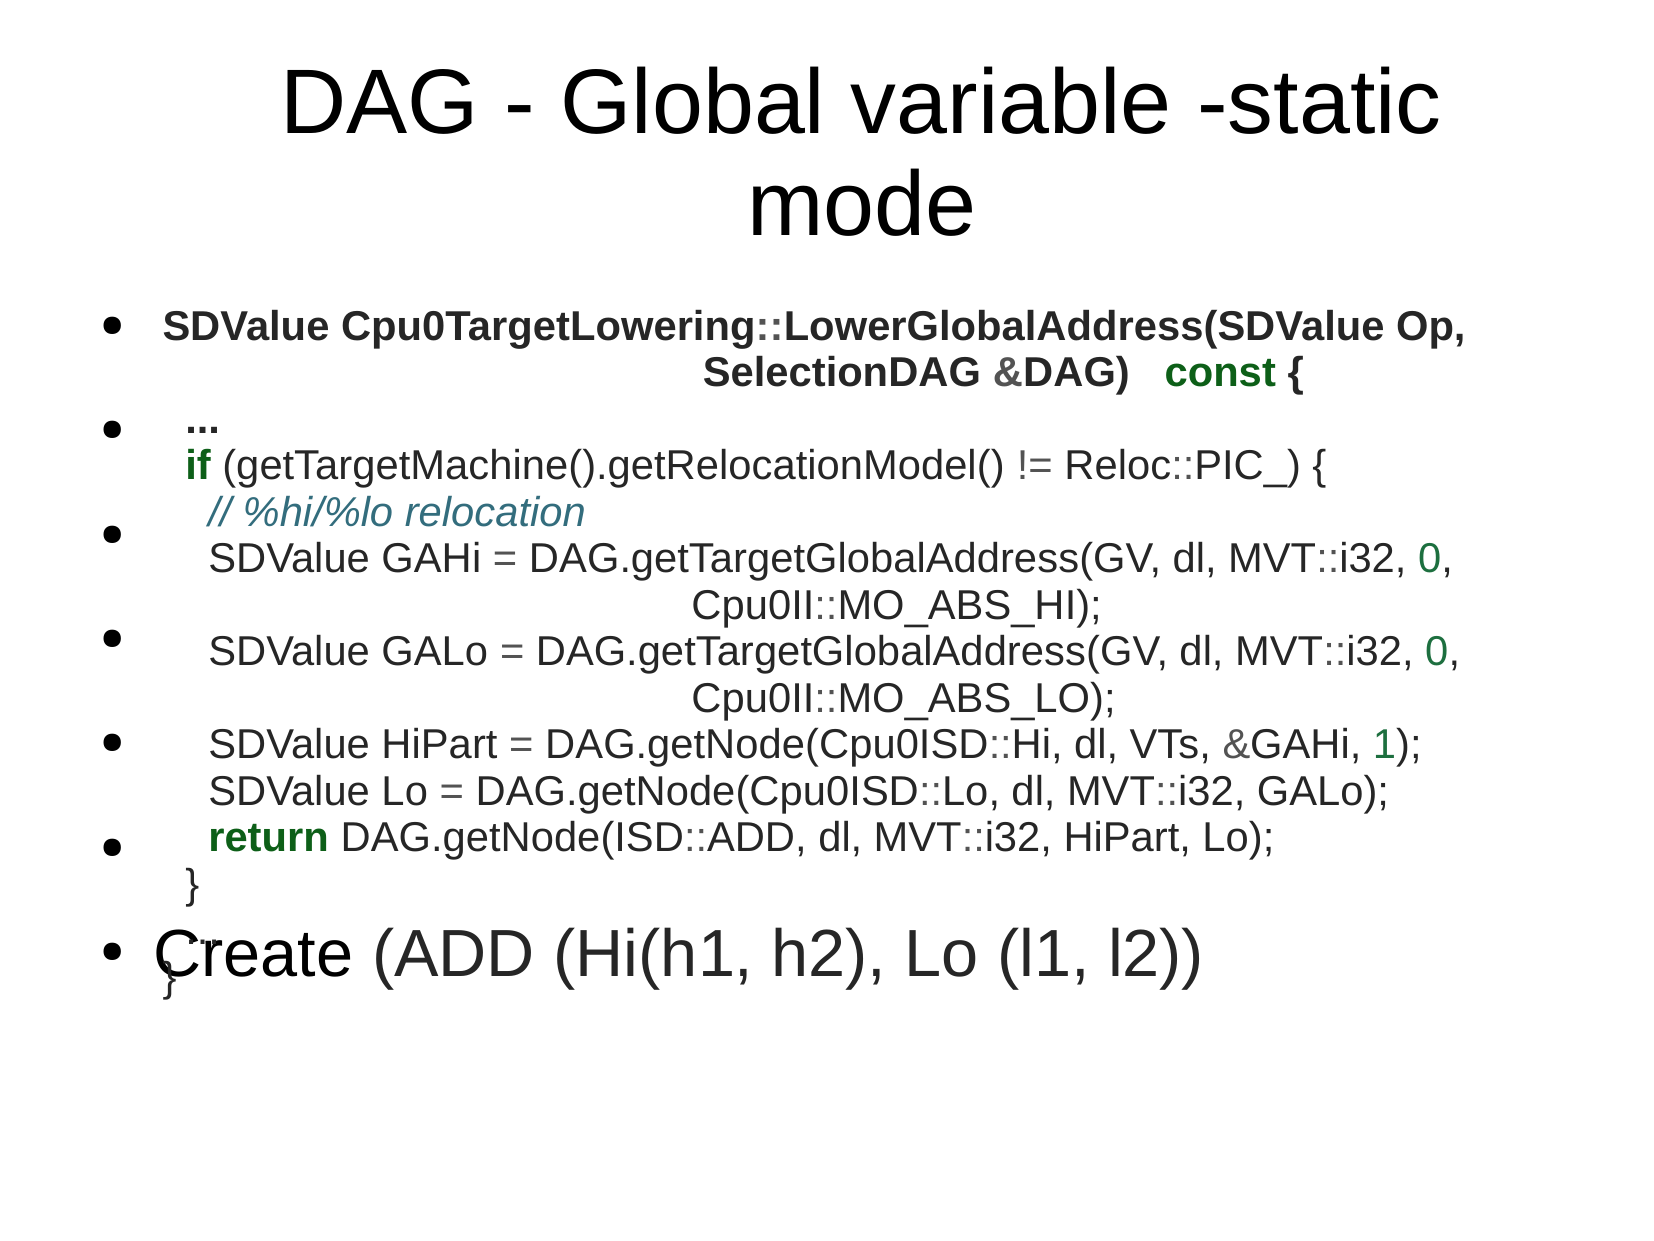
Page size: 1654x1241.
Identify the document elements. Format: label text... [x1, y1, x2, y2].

title DAG - Global variable -static mode [82, 49, 1571, 257]
text_box SDValue Cpu0TargetLowering::LowerGlobalAddress(SDValue Op, SelectionDAG &DAG) const { ... if (getTargetMachine().getRelocationModel() != Reloc::PIC_) { // %hi/%lo relocation SDValue GAHi = DAG.getTargetGlobalAddress(GV, dl, MVT::i32, 0, Cpu0II::MO_ABS_HI); SDValue GALo = DAG.getTargetGlobalAddress(GV, dl, MVT::i32, 0, Cpu0II::MO_ABS_LO); SDValue HiPart = DAG.getNode(Cpu0ISD::Hi, dl, VTs, &GAHi, 1); SDValue Lo = DAG.getNode(Cpu0ISD::Lo, dl, MVT::i32, GALo); return DAG.getNode(ISD::ADD, dl, MVT::i32, HiPart, Lo); } ... } [147, 295, 1506, 1008]
list Create (ADD (Hi(h1, h2), Lo (l1, l2)) [82, 290, 1571, 1109]
